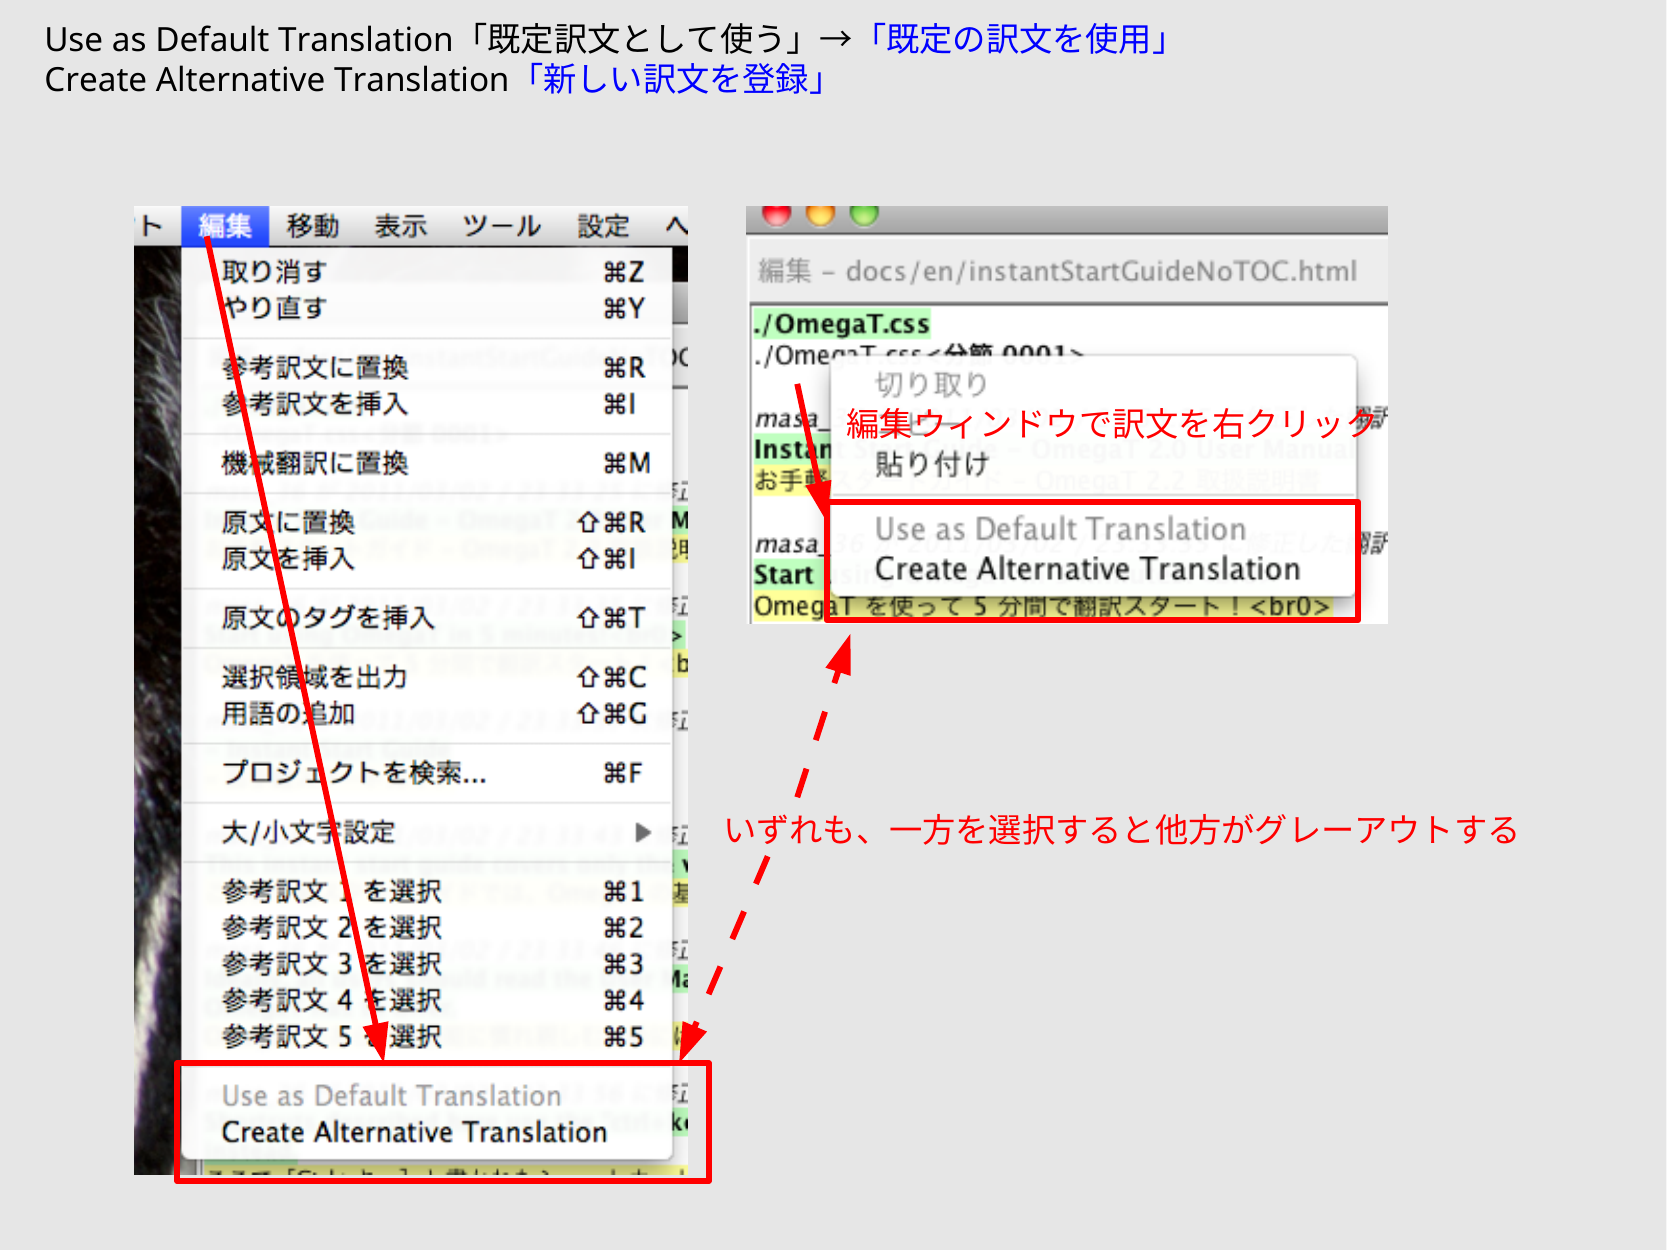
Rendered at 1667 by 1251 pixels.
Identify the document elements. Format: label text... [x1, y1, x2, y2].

picture [134, 206, 688, 1175]
picture [180, 1066, 688, 1175]
picture [746, 206, 1388, 624]
text_box Use as Default Translation「既定訳文として使う」→「既定の訳文を使用」 Create Alternative Translation「新しい訳文を登録」 [29, 10, 1654, 106]
text_box 編集ウィンドウで訳文を右クリック [831, 396, 1423, 451]
text_box いずれも、一方を選択すると他方がグレーアウトする [708, 801, 1625, 945]
